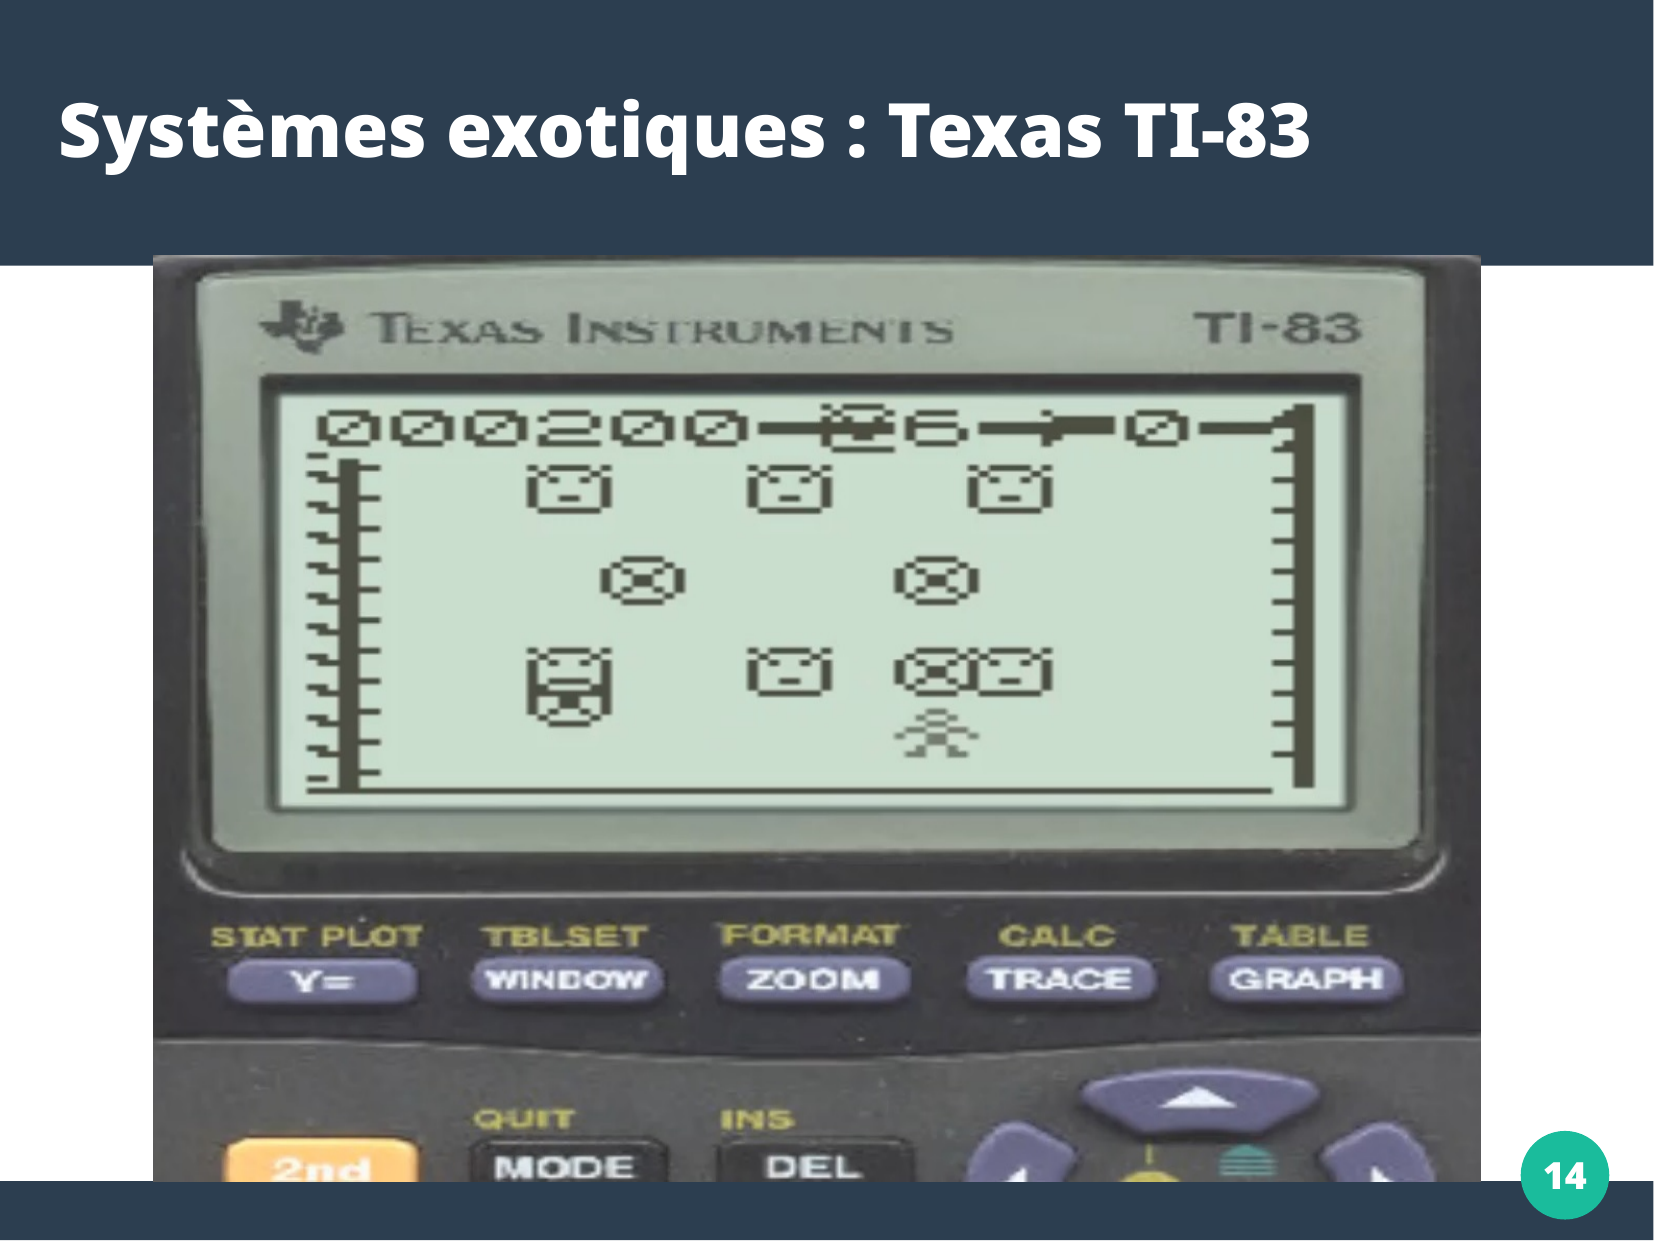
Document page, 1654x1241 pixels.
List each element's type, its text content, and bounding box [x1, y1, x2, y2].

title Systèmes exotiques : Texas TI-83 [59, 49, 1595, 207]
picture [153, 255, 1481, 1182]
